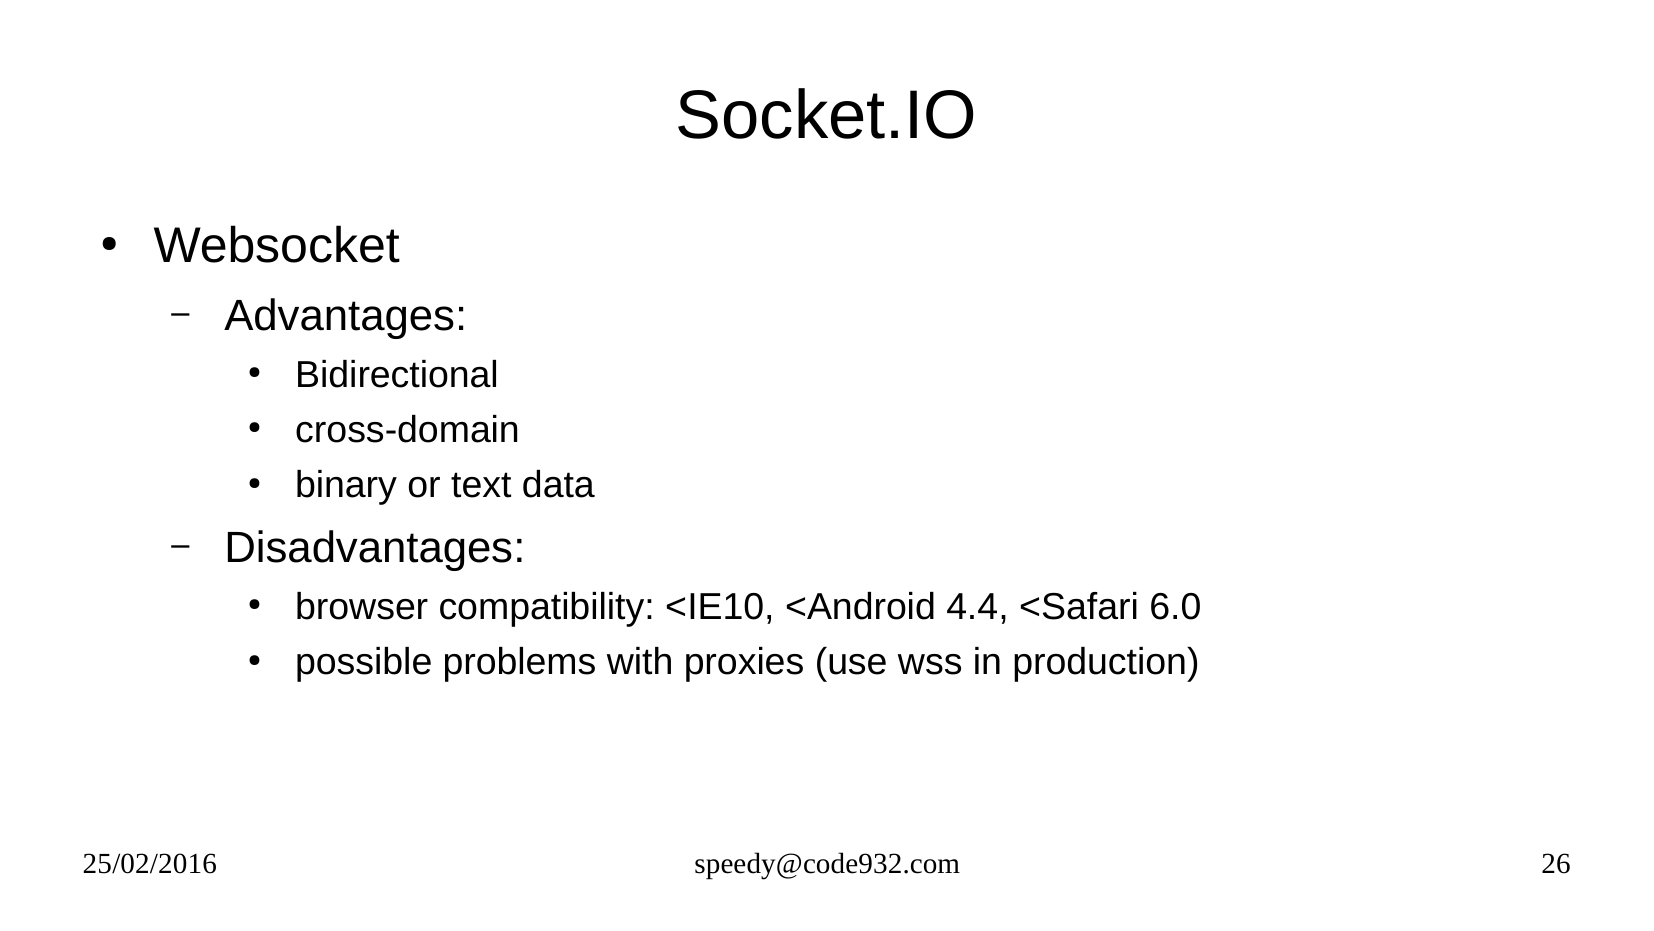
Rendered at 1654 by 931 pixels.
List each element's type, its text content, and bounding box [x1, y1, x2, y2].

title Socket.IO [82, 37, 1571, 193]
list Websocket Advantages: Bidirectional cross-domain binary or text data Disadvantages: browser compatibility: <IE10, <Android 4.4, <Safari 6.0 possible problems with proxies (use wss in production) [82, 217, 1571, 758]
